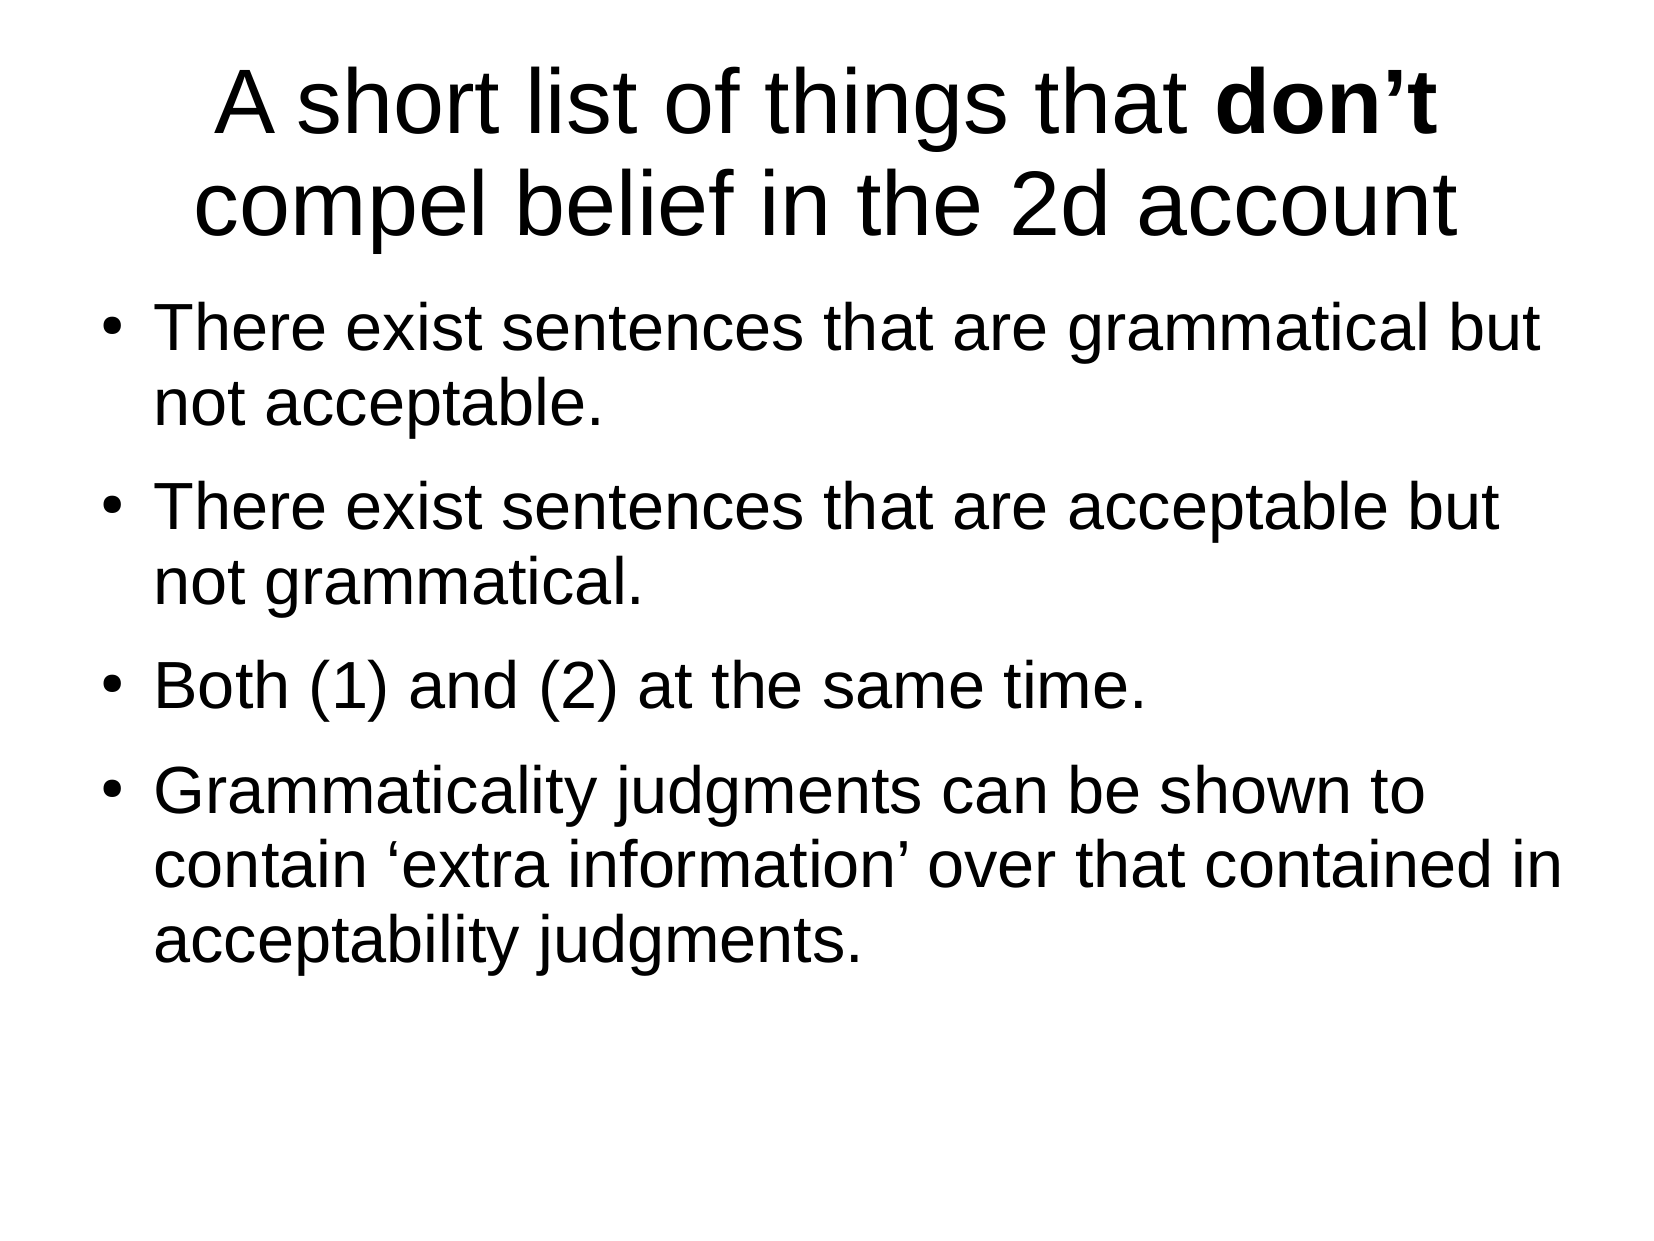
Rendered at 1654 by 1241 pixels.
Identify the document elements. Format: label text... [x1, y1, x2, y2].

title A short list of things that don’t compel belief in the 2d account [82, 49, 1571, 257]
list There exist sentences that are grammatical but not acceptable. There exist sentences that are acceptable but not grammatical. Both (1) and (2) at the same time. Grammaticality judgments can be shown to contain ‘extra information’ over that contained in acceptability judgments. [82, 290, 1571, 1010]
